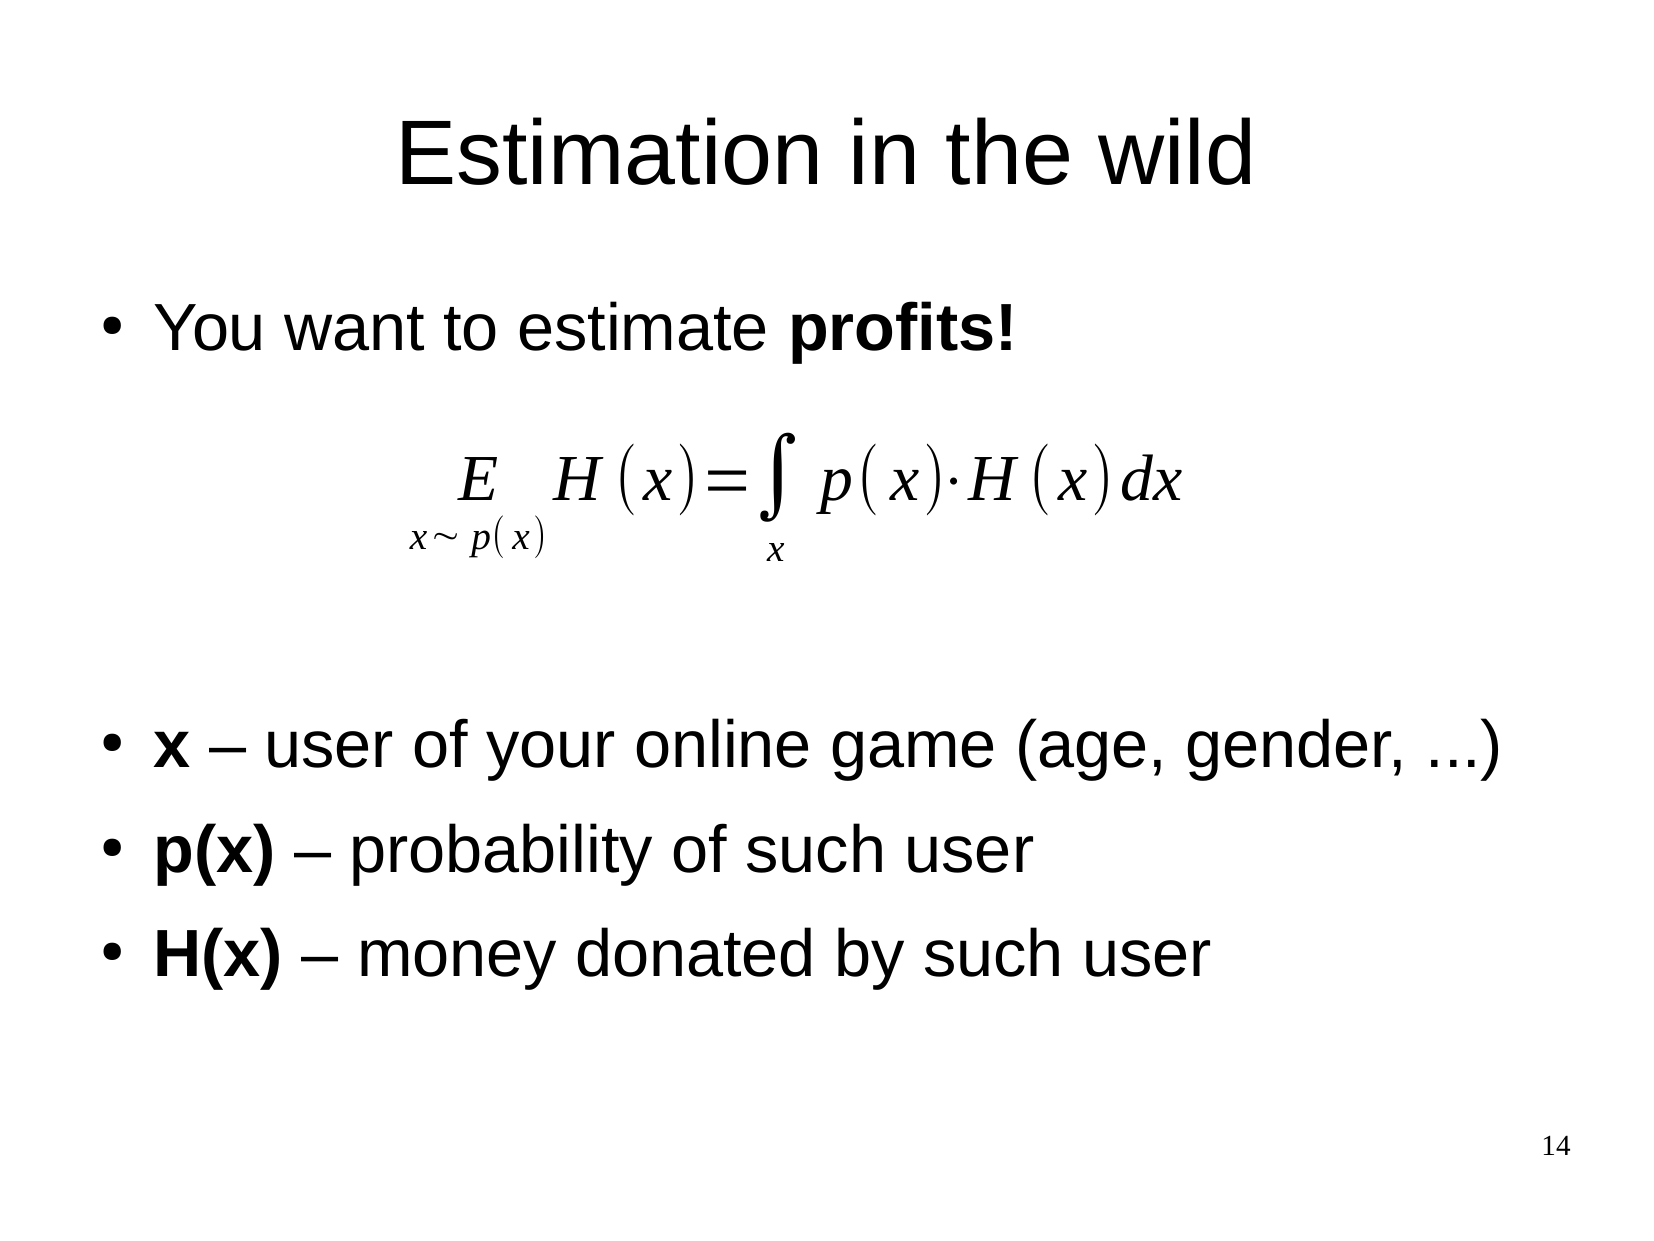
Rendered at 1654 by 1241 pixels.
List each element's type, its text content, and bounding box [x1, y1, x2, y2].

chart [393, 426, 1203, 570]
list You want to estimate profits! x – user of your online game (age, gender, ...) p(x) – probability of such user H(x) – money donated by such user [82, 290, 1571, 1156]
title Estimation in the wild [82, 49, 1571, 257]
